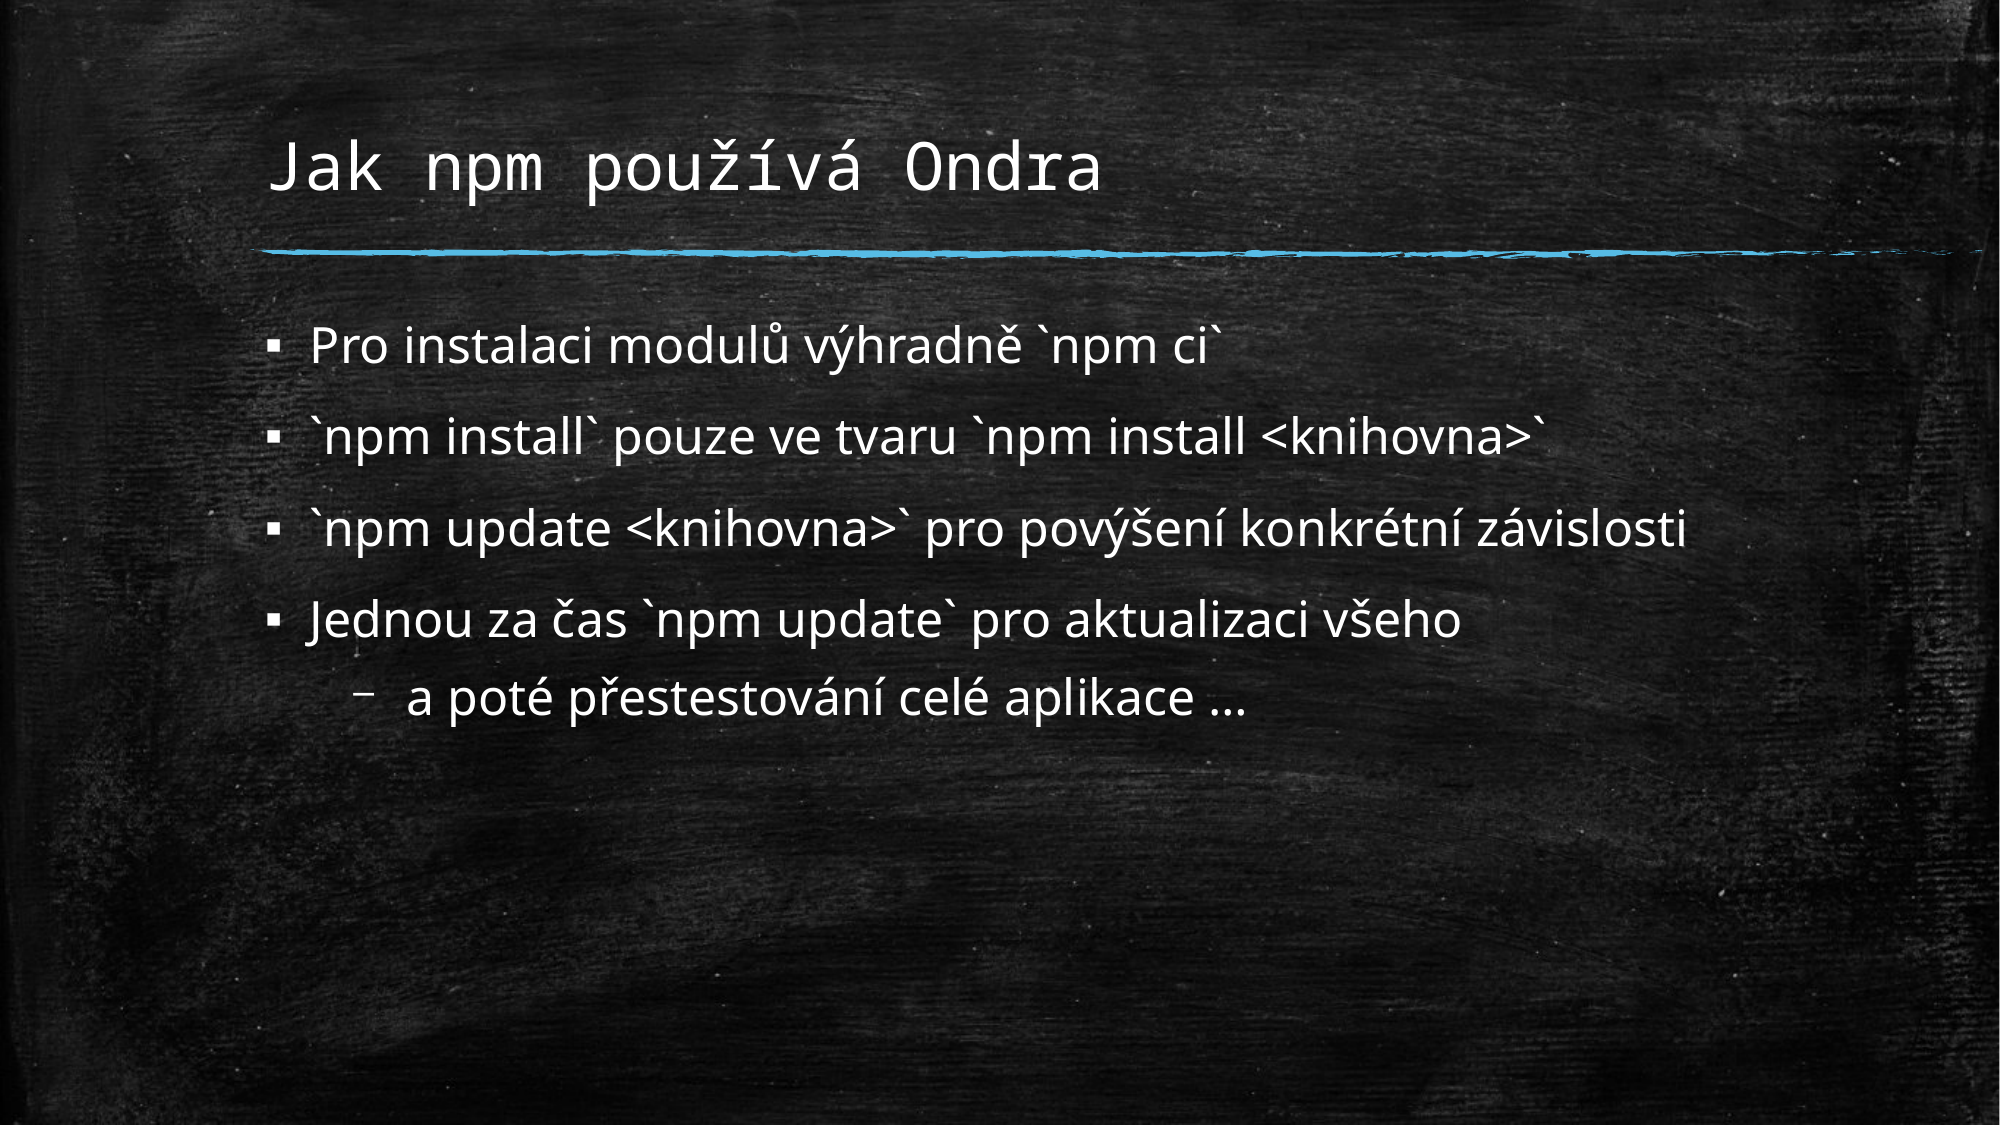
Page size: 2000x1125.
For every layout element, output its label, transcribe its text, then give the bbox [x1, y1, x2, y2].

list Pro instalaci modulů výhradně `npm ci` `npm install` pouze ve tvaru `npm install <knihovna>` `npm update <knihovna>` pro povýšení konkrétní závislosti Jednou za čas `npm update` pro aktualizaci všeho a poté přestestování celé aplikace … [249, 312, 1750, 1013]
picture [0, 0, 2000, 1125]
title Jak npm používá Ondra [249, 45, 1750, 213]
